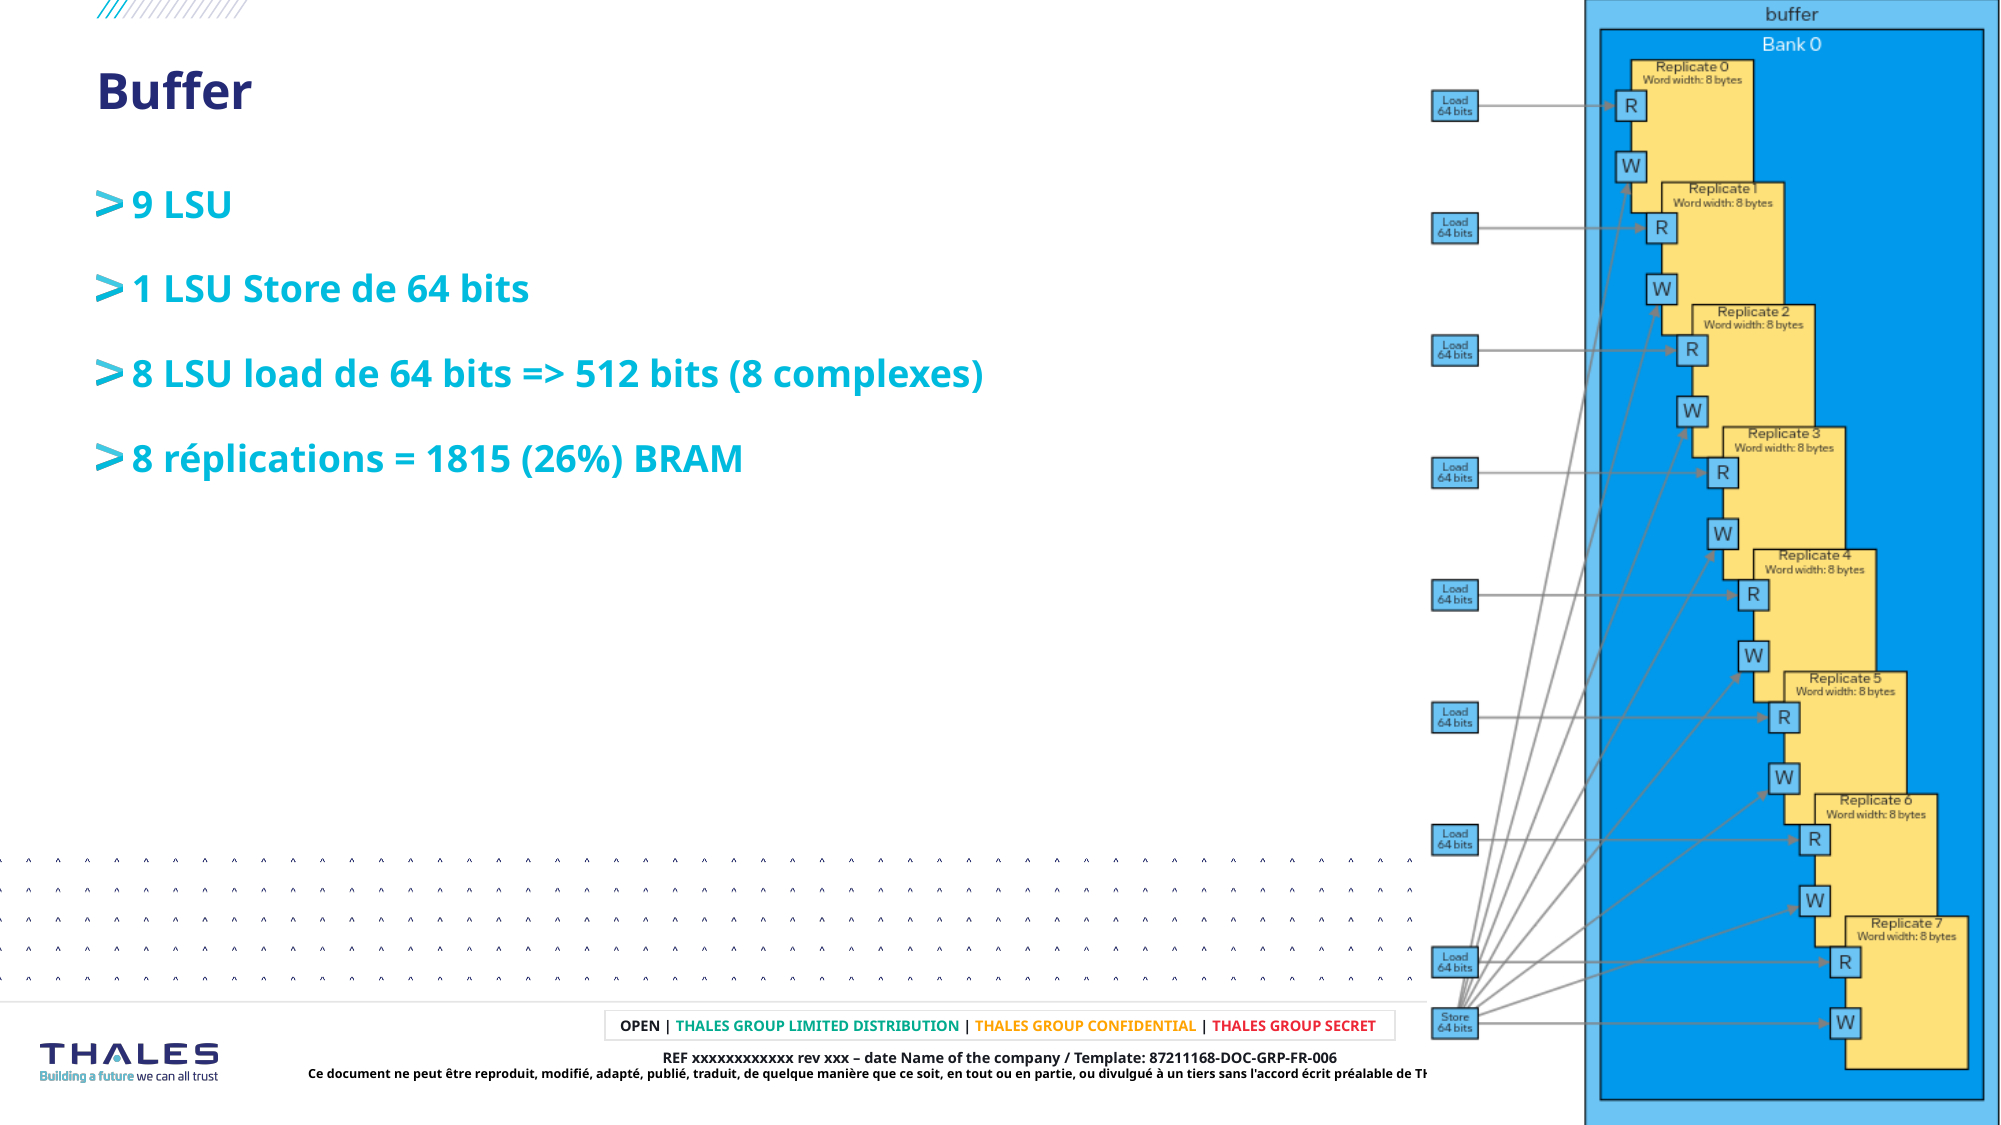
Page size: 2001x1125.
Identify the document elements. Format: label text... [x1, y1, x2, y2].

title Buffer [96, 59, 1427, 120]
list 9 LSU 1 LSU Store de 64 bits 8 LSU load de 64 bits => 512 bits (8 complexes) 8 réplications = 1815 (26%) BRAM [96, 174, 1359, 792]
picture [40, 1043, 218, 1083]
picture [0, 0, 2000, 1125]
